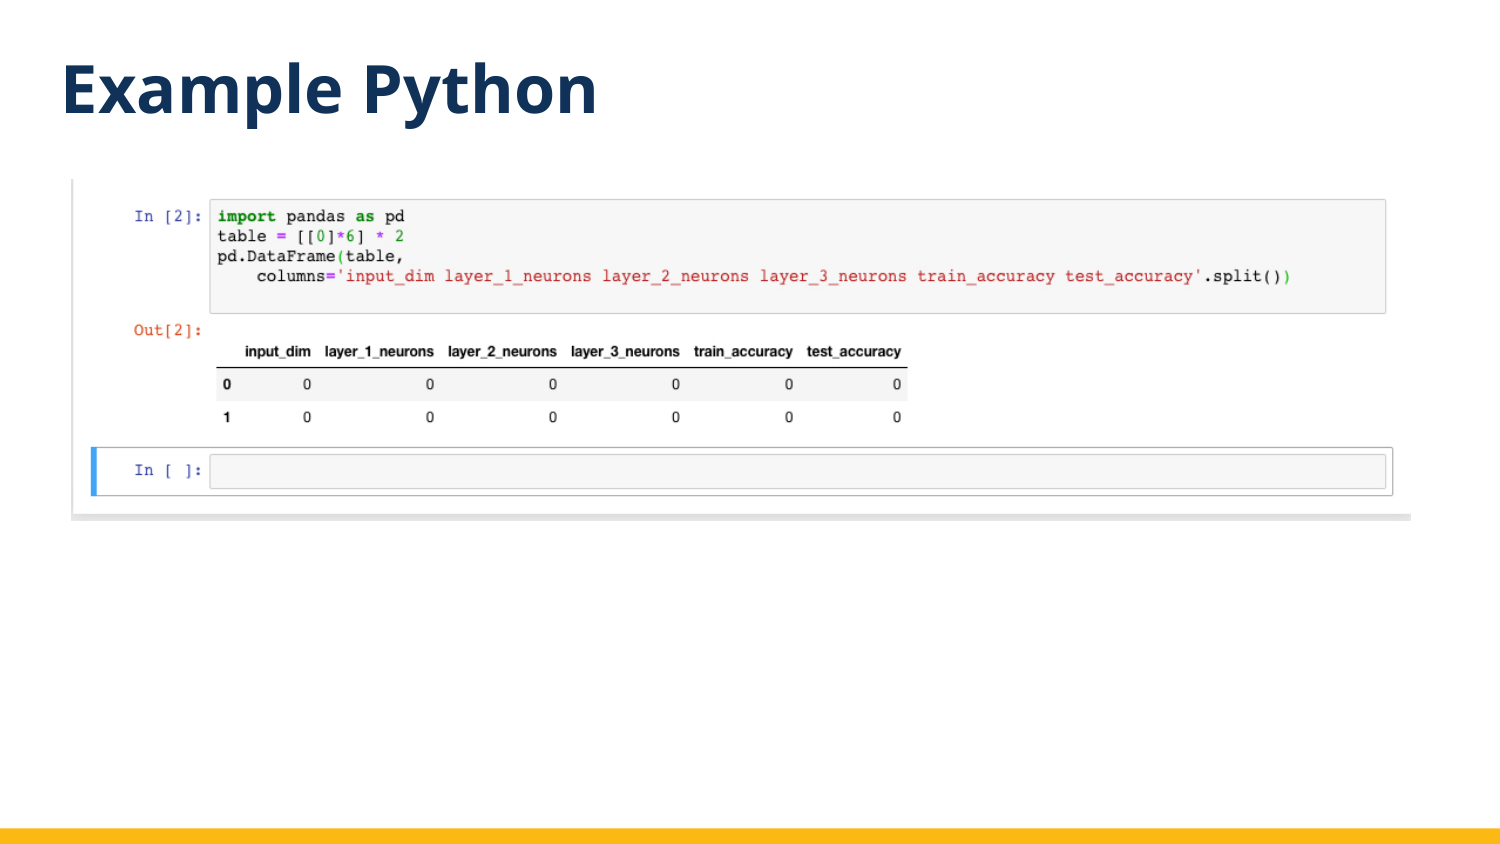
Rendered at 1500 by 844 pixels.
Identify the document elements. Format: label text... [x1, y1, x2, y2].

picture [71, 179, 1411, 521]
title Example Python [45, 82, 1471, 135]
